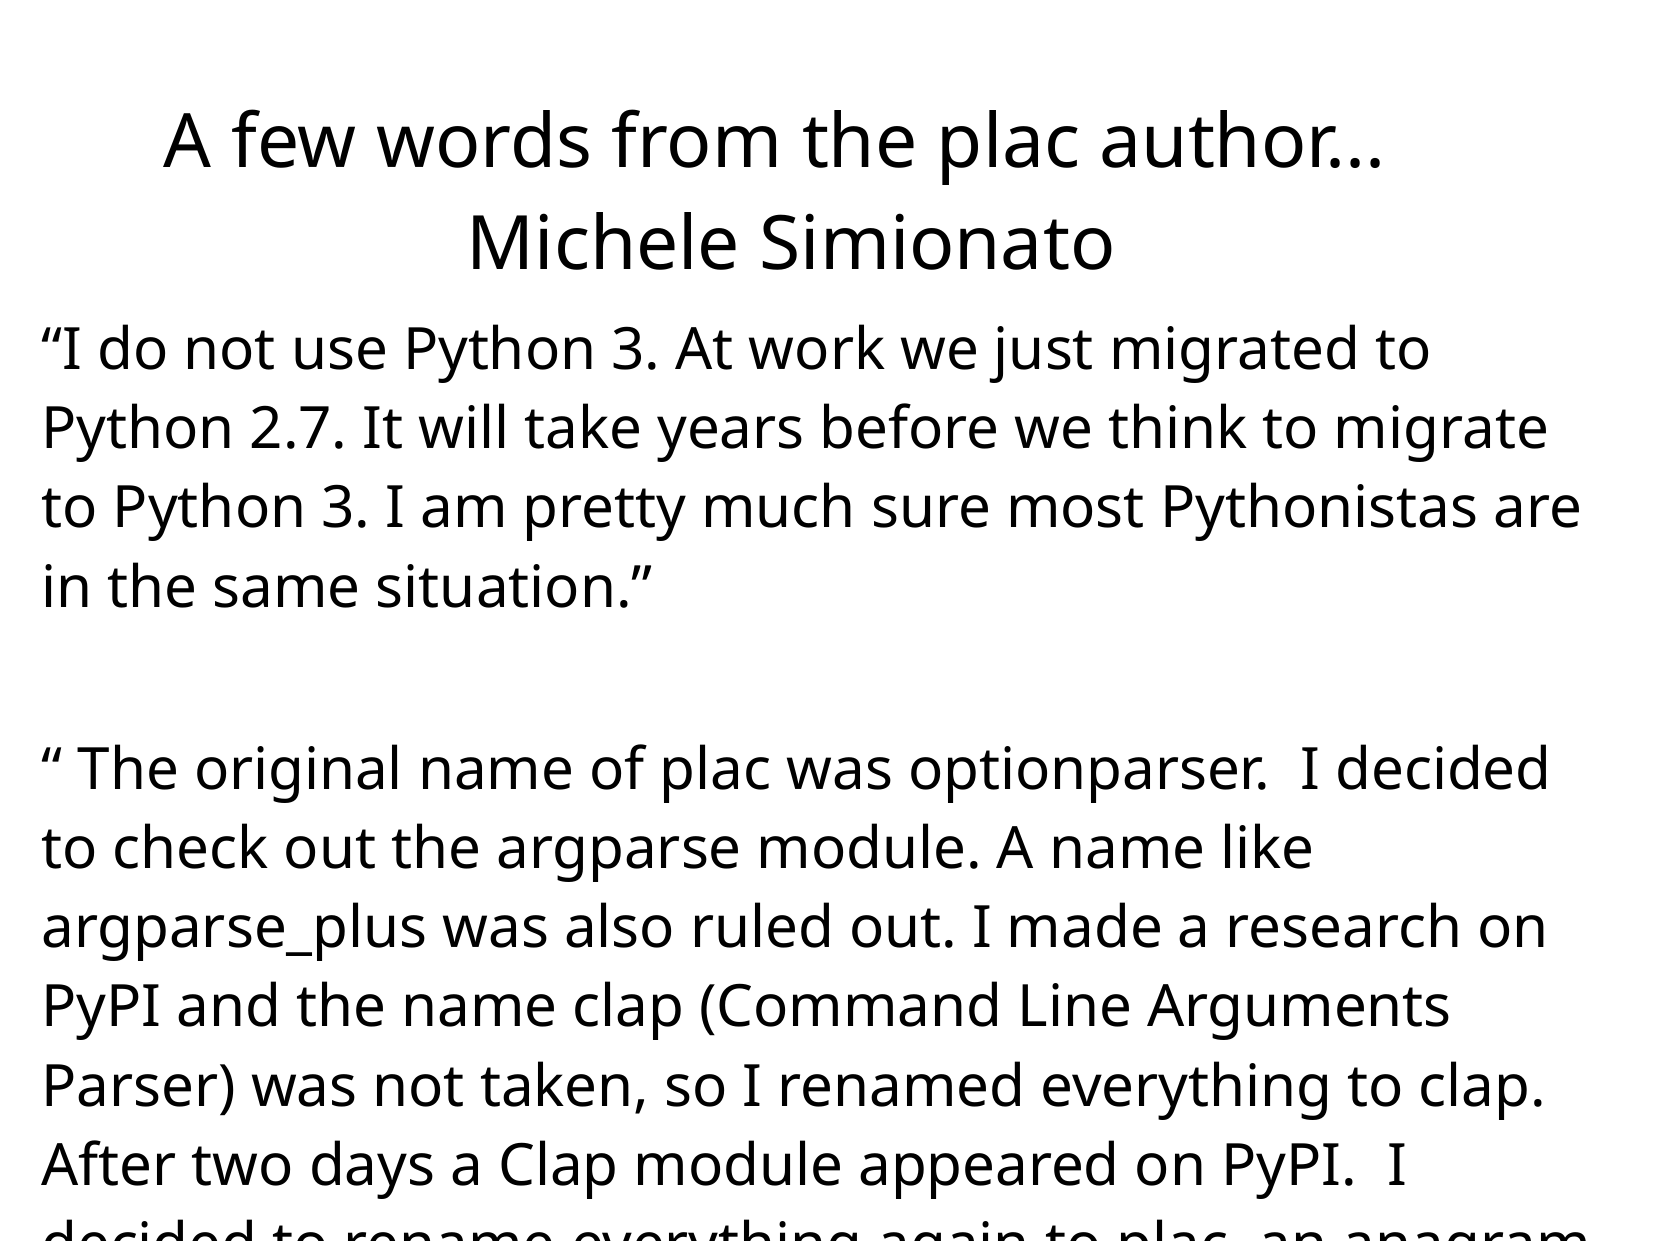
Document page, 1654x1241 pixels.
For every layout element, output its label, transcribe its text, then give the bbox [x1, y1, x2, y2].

subtitle “I do not use Python 3. At work we just migrated to Python 2.7. It will take years before we think to migrate to Python 3. I am pretty much sure most Pythonistas are in the same situation.” “ The original name of plac was optionparser. I decided to check out the argparse module. A name like argparse_plus was also ruled out. I made a research on PyPI and the name clap (Command Line Arguments Parser) was not taken, so I renamed everything to clap. After two days a Clap module appeared on PyPI. I decided to rename everything again to plac, an anagram of clap.” [41, 307, 1613, 1182]
title A few words from the plac author... Michele Simionato [47, 106, 1536, 272]
